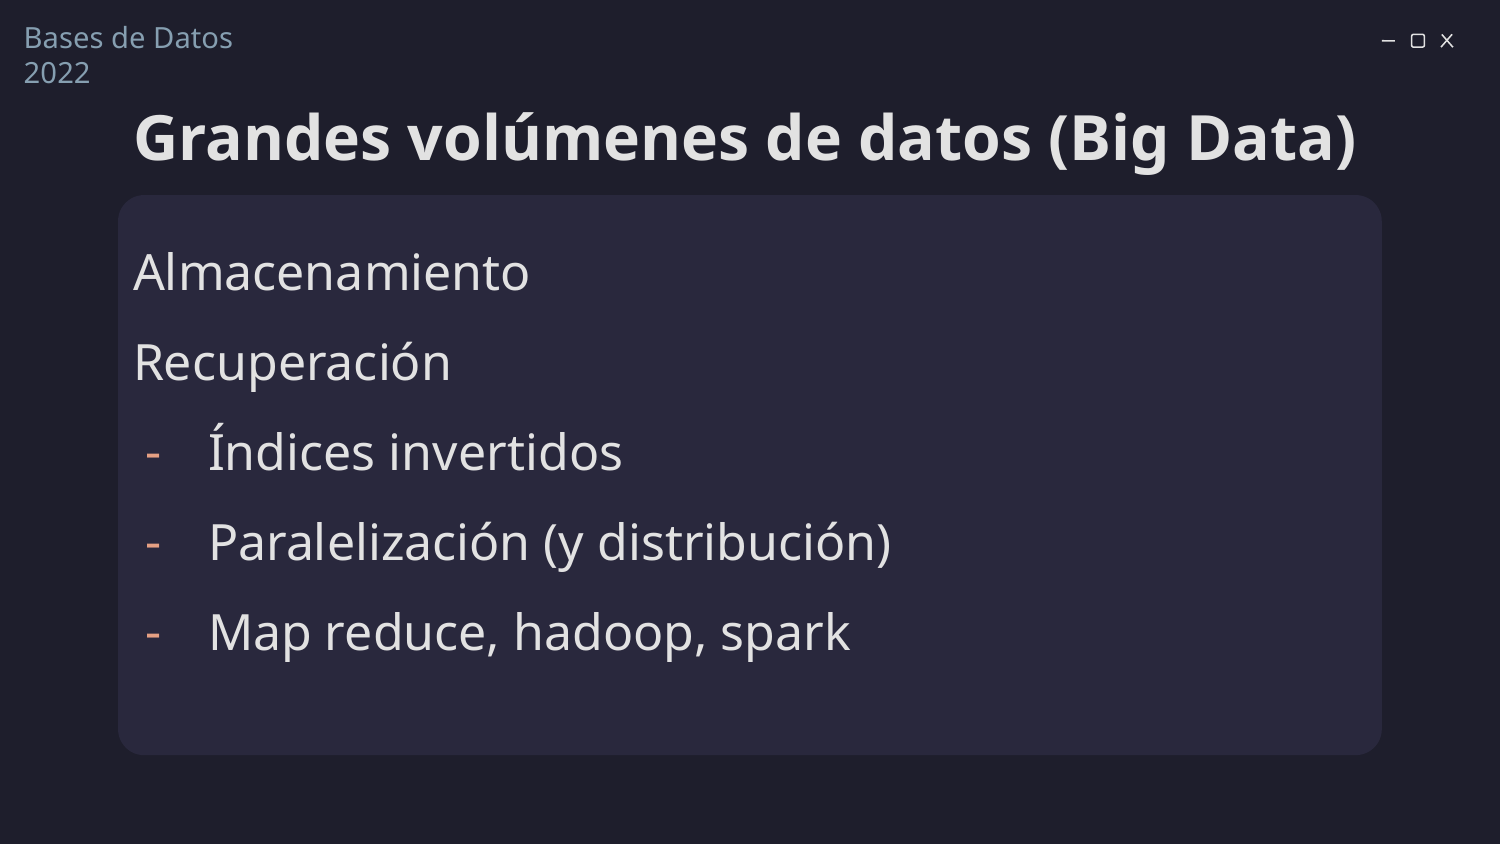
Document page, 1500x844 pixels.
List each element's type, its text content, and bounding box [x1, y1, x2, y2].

title Grandes volúmenes de datos (Big Data) [118, 88, 1382, 183]
list Almacenamiento Recuperación Índices invertidos Paralelización (y distribución) Map reduce, hadoop, spark [118, 195, 1382, 750]
